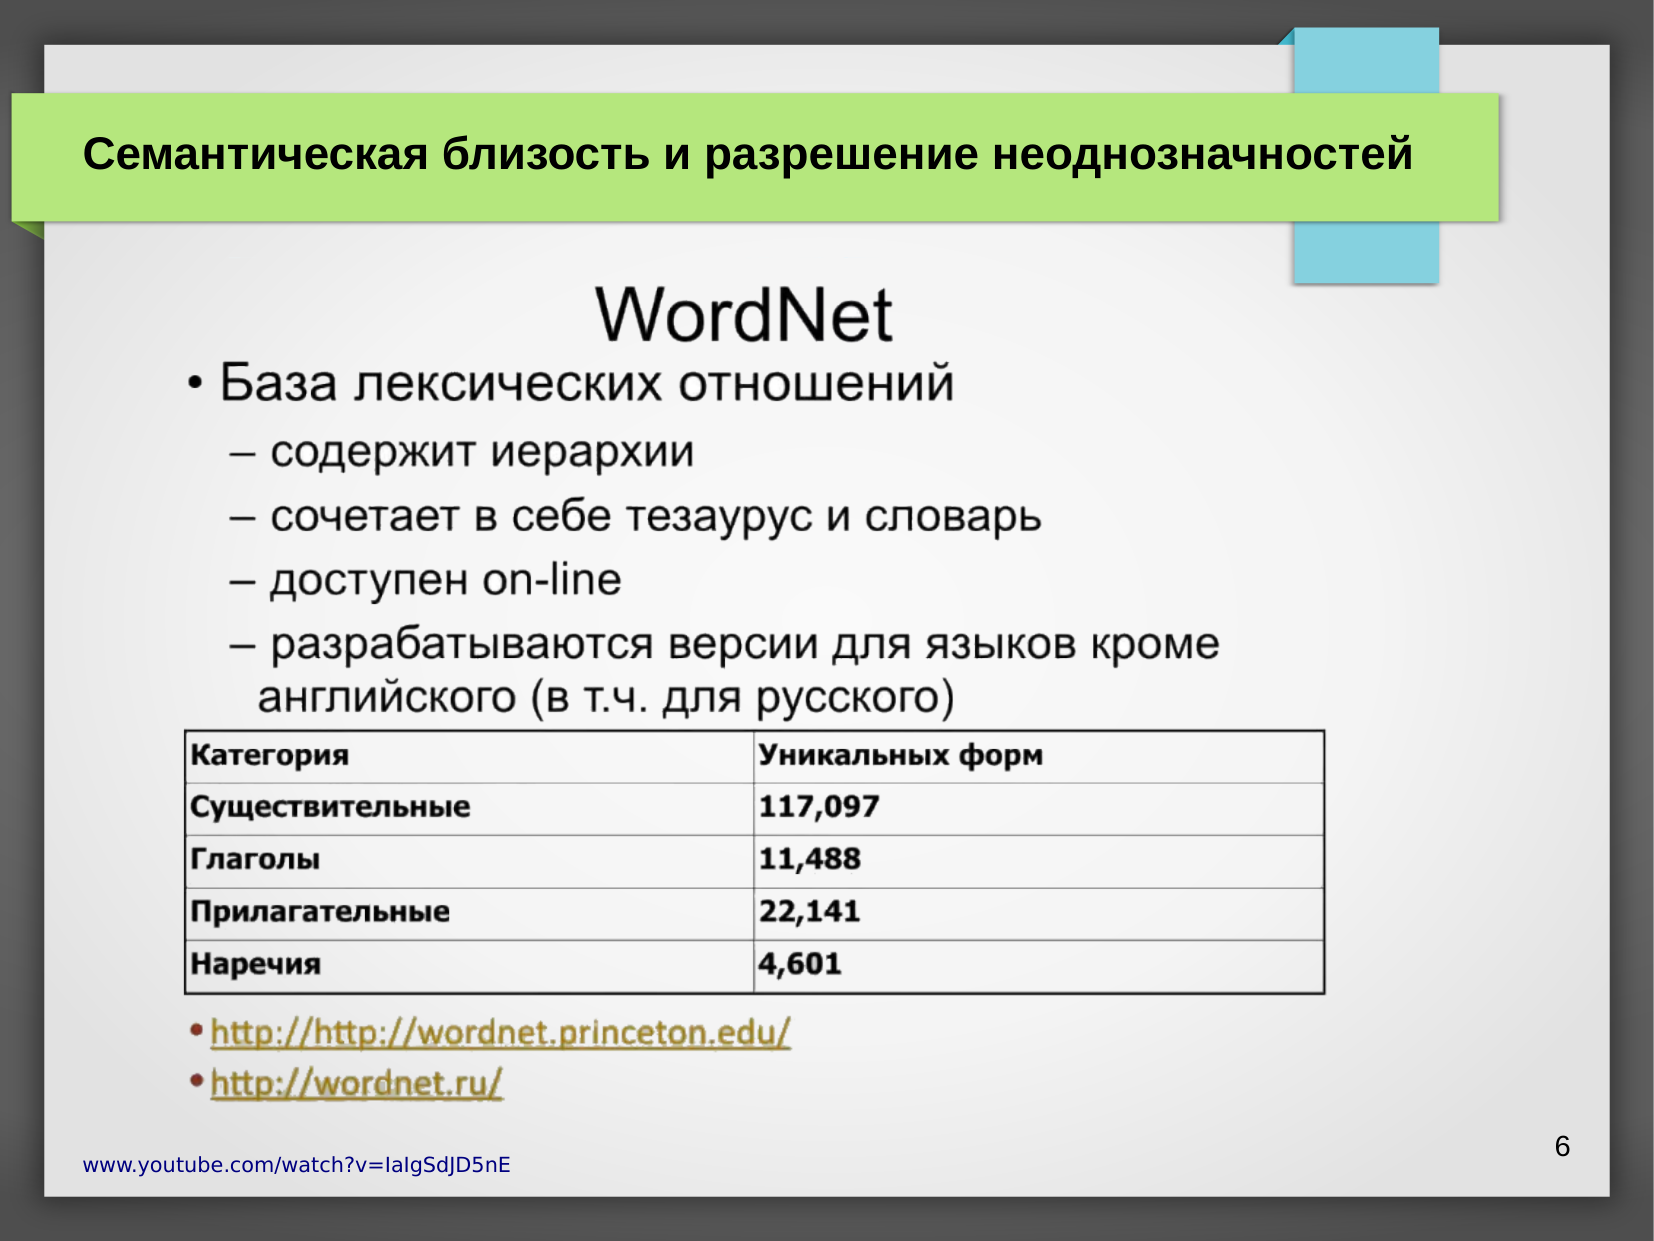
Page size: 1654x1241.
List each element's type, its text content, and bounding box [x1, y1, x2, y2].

text_box www.youtube.com/watch?v=IaIgSdJD5nE [67, 1145, 579, 1185]
title Семантическая близость и разрешение неоднозначностей [82, 121, 1489, 187]
picture [0, 0, 1654, 1241]
